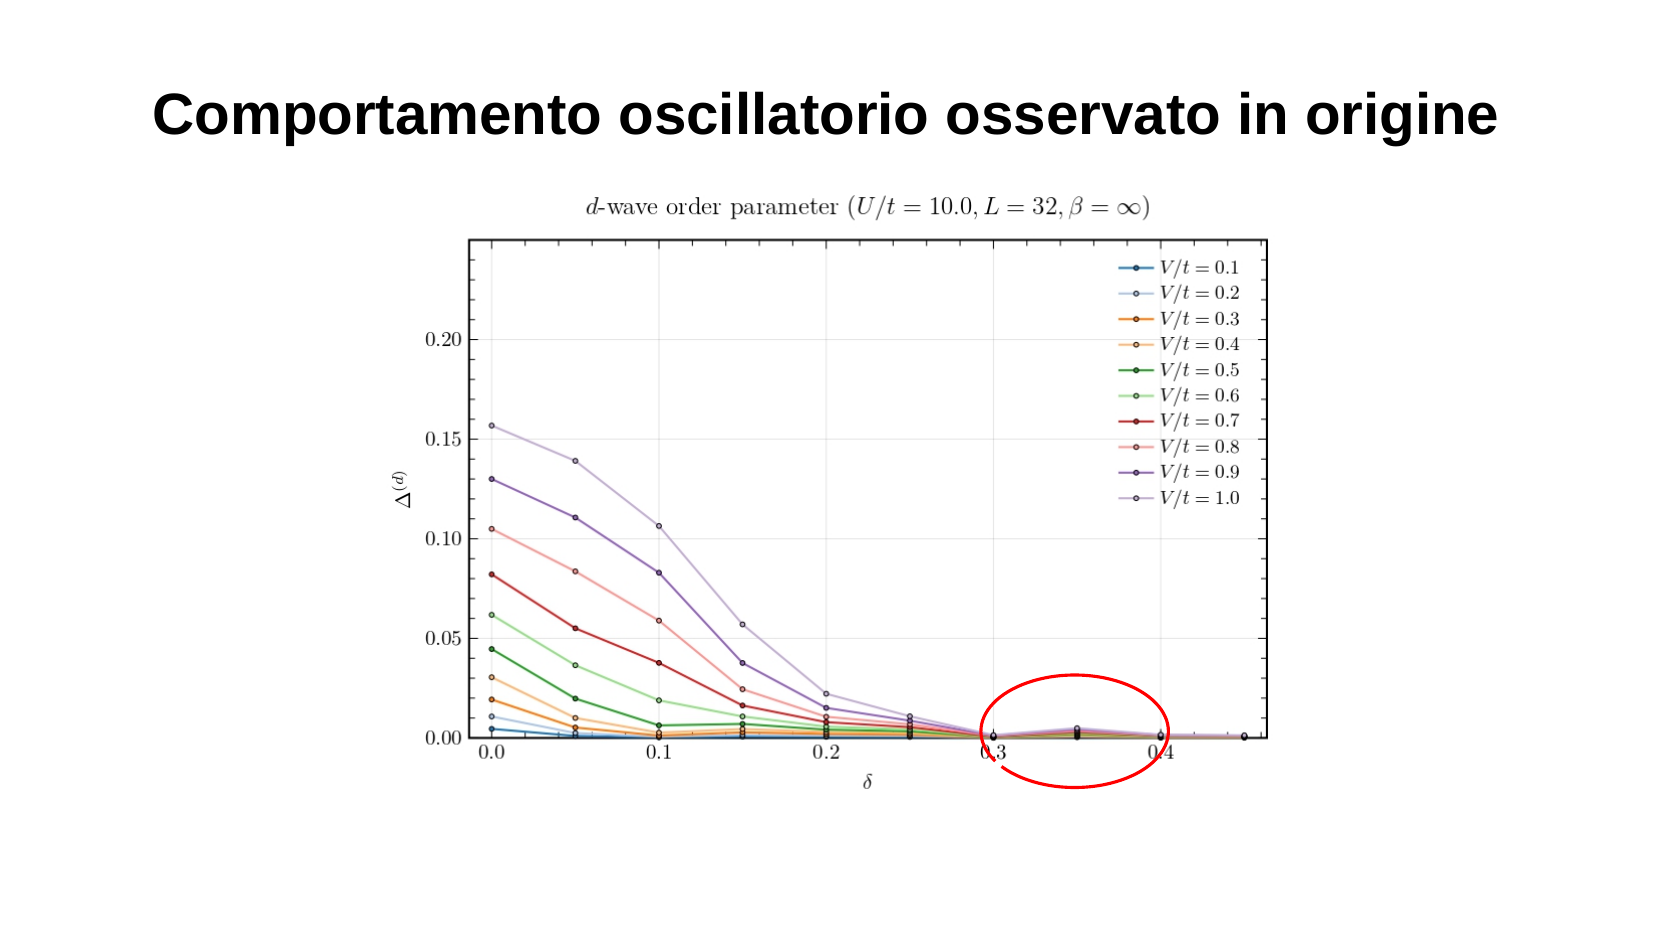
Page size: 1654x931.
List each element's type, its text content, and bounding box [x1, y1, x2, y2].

title Comportamento oscillatorio osservato in origine [82, 37, 1571, 193]
picture [376, 179, 1277, 810]
